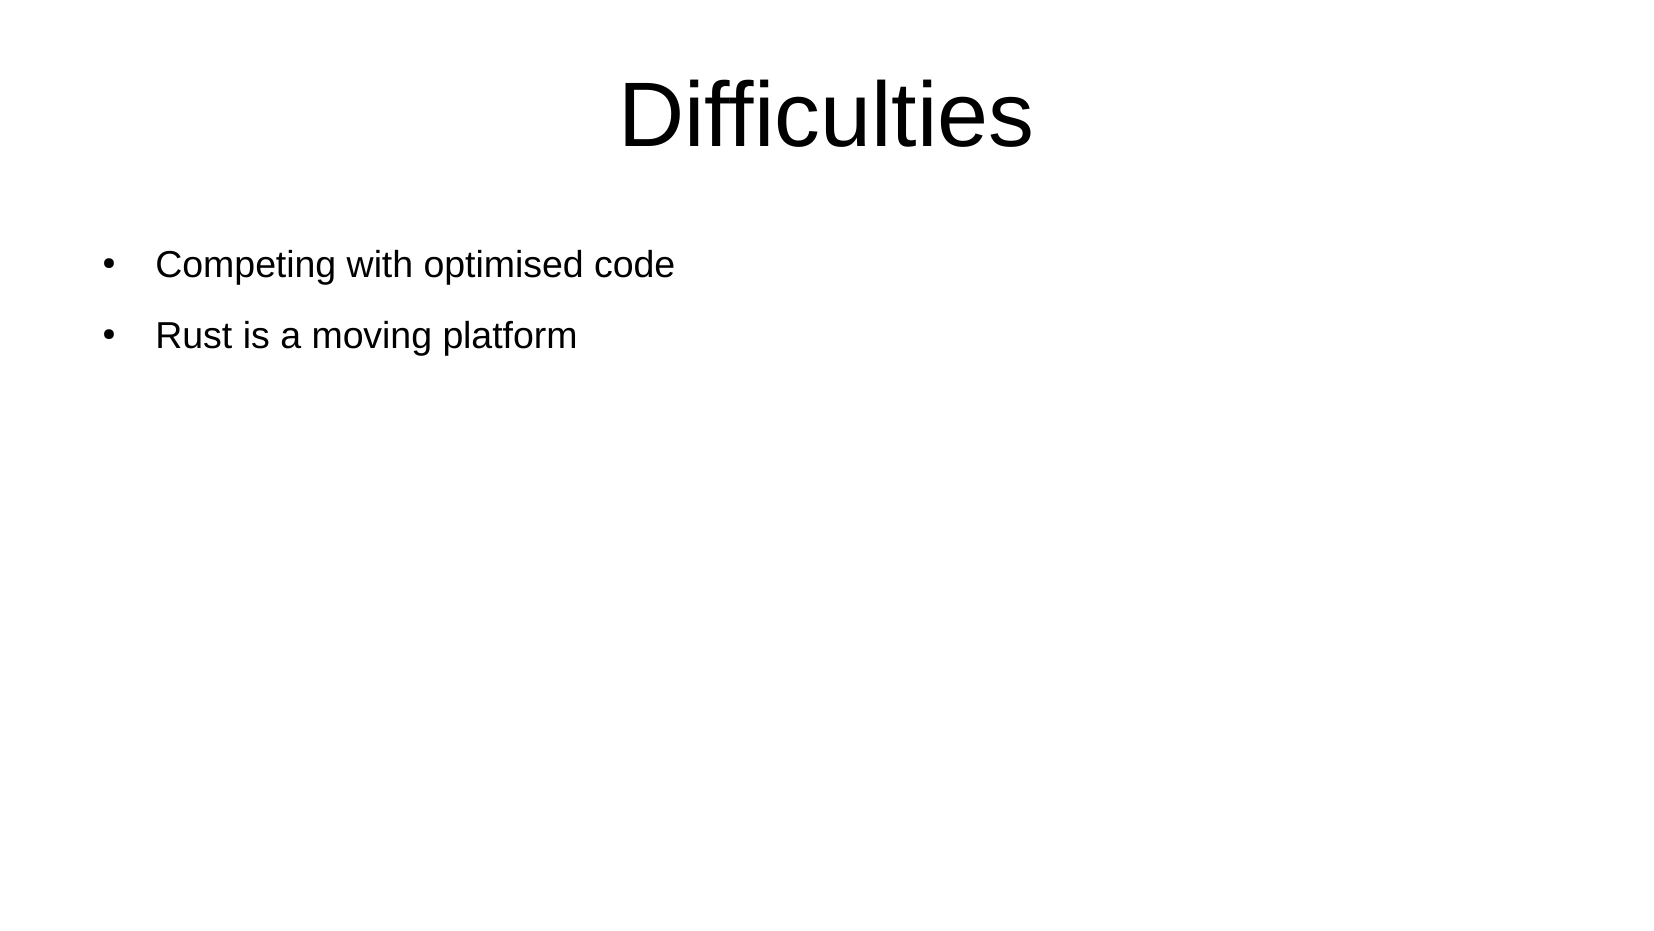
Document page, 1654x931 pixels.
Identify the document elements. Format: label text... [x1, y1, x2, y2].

title Difficulties [82, 37, 1571, 193]
list Competing with optimised code Rust is a moving platform [84, 243, 1216, 535]
